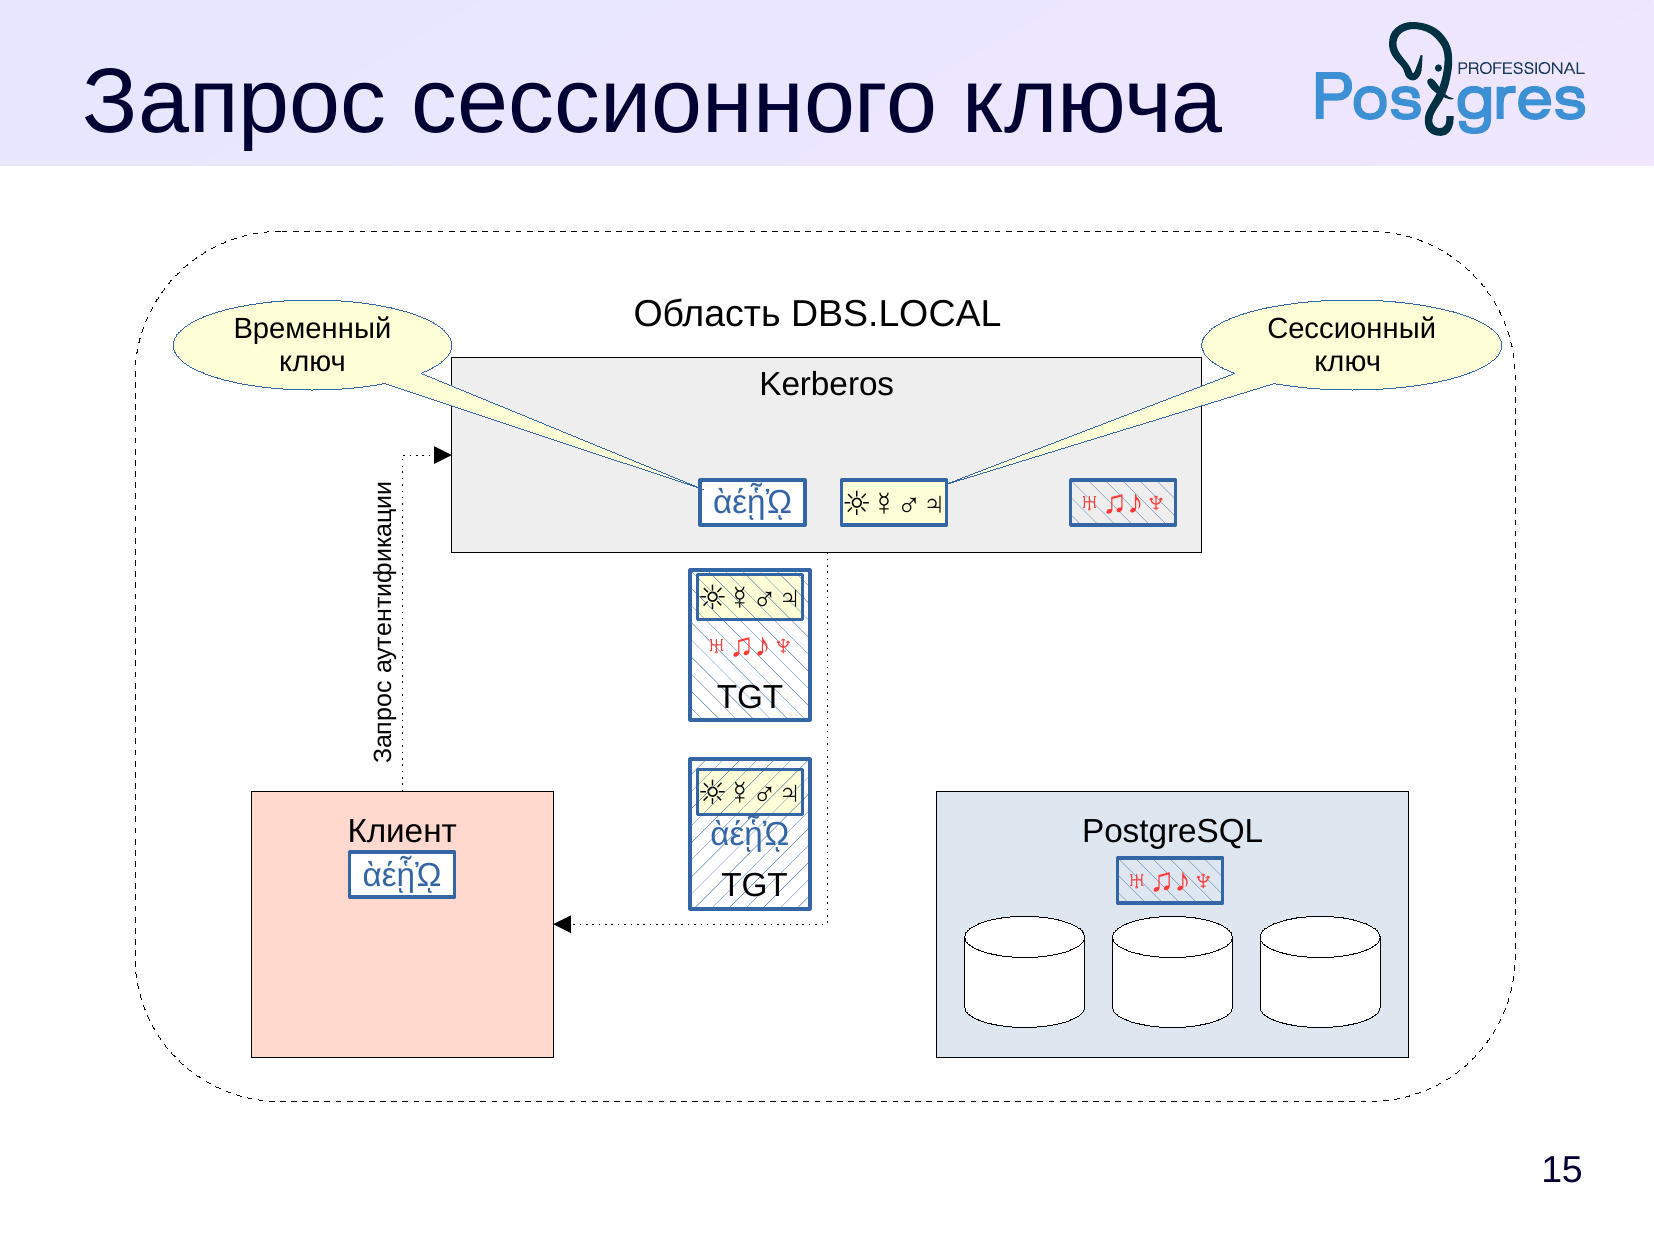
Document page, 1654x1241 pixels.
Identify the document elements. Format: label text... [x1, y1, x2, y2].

text_box Сессионный ключ [947, 300, 1502, 484]
text_box Клиент [251, 791, 554, 1058]
text_box ♅♫♪♆ [690, 570, 811, 721]
text_box TGT [705, 675, 796, 721]
text_box PostgreSQL [936, 791, 1409, 1058]
text_box Kerberos [451, 357, 1202, 553]
text_box ♅♫♪♆ [1070, 480, 1176, 526]
text_box Запрос аутентификации [360, 465, 406, 781]
text_box TGT [709, 862, 800, 908]
text_box Область DBS.LOCAL [600, 285, 1036, 346]
text_box [1112, 939, 1233, 1028]
text_box ☼☿♂♃ [841, 480, 947, 526]
text_box [964, 938, 1085, 1028]
text_box ♅♫♪♆ [1117, 857, 1223, 903]
text_box ὰέᾗᾨ [349, 852, 455, 898]
text_box ὰέᾗᾨ [690, 758, 811, 909]
text_box [1260, 938, 1381, 1028]
title Запрос сессионного ключа [82, 49, 1252, 153]
text_box ὰέᾗᾨ [700, 480, 806, 526]
text_box Временный ключ [173, 300, 704, 490]
